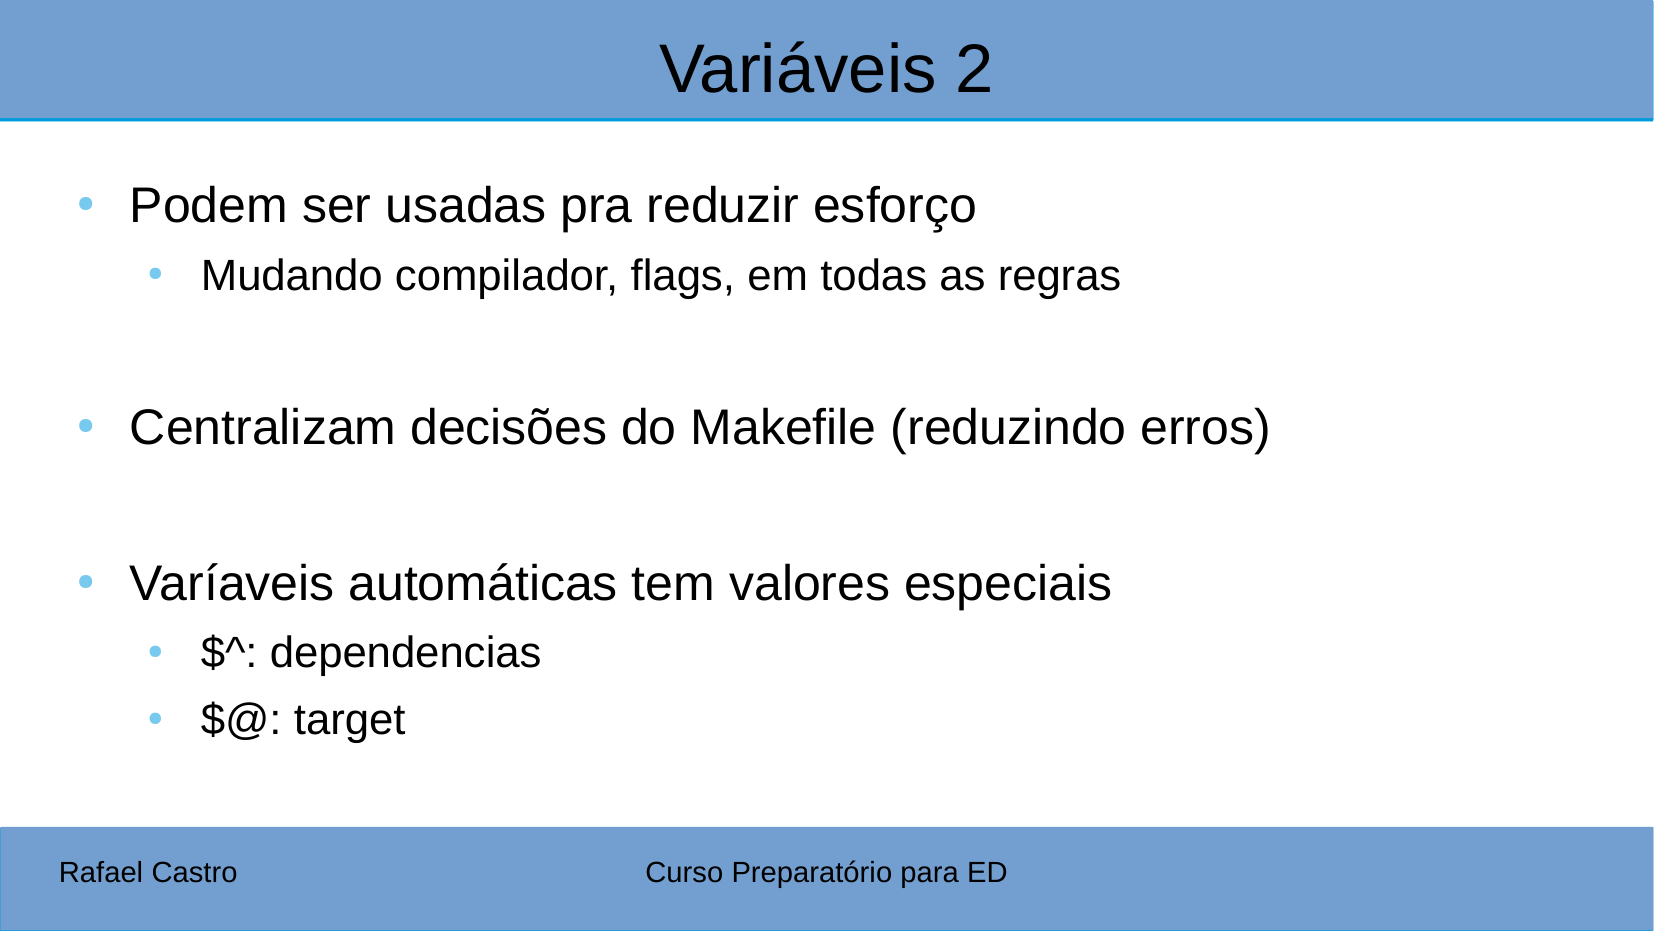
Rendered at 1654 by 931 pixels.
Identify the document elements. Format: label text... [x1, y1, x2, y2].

title Variáveis 2 [59, 29, 1595, 108]
list Podem ser usadas pra reduzir esforço Mudando compilador, flags, em todas as regras Centralizam decisões do Makefile (reduzindo erros) Varíaveis automáticas tem valores especiais $^: dependencias $@: target [59, 177, 1595, 768]
